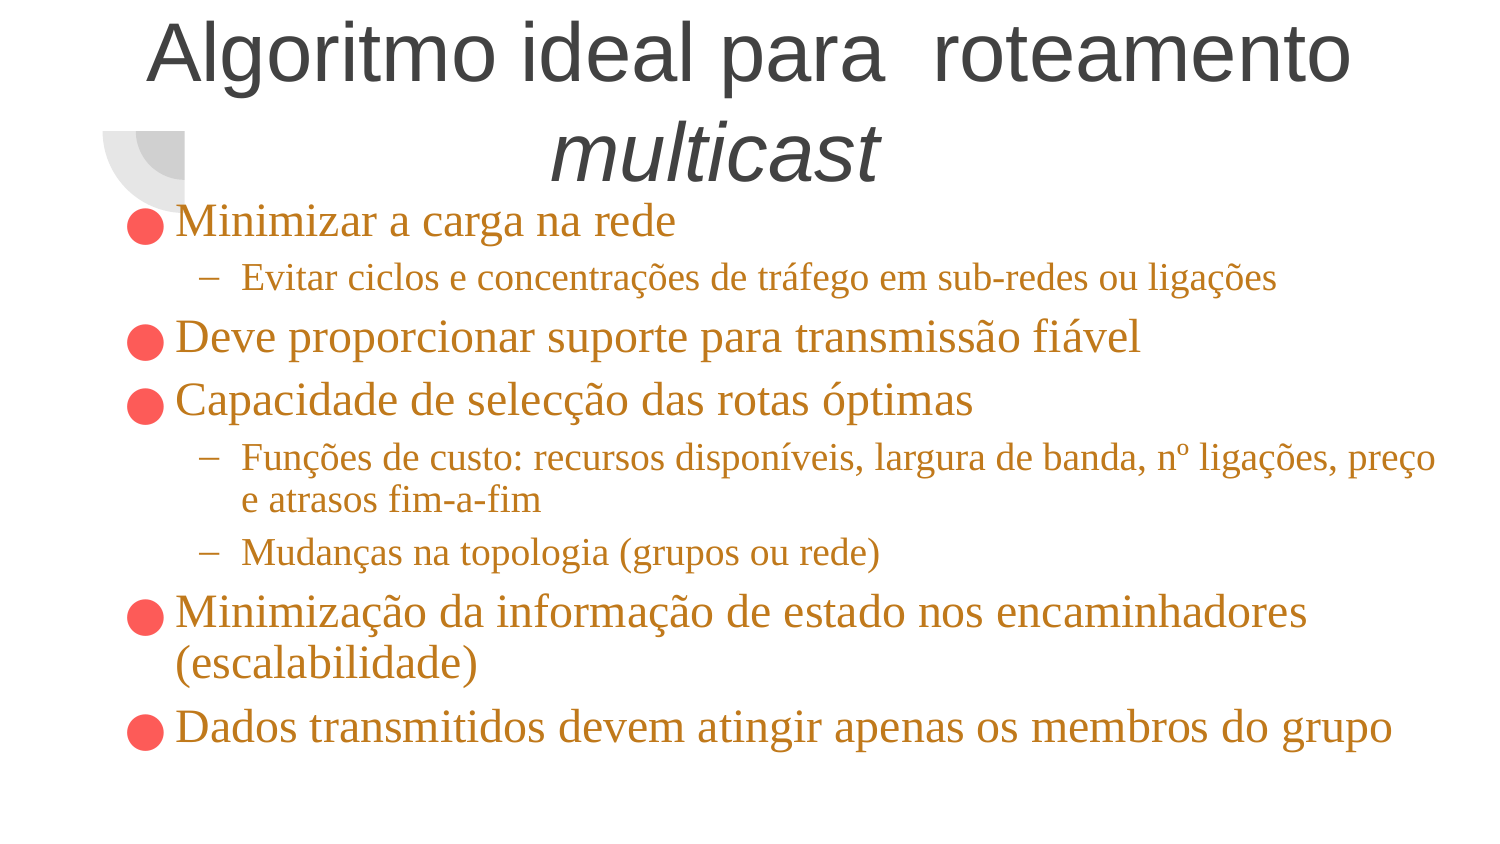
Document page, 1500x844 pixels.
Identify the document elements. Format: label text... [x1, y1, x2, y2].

list Minimizar a carga na rede Evitar ciclos e concentrações de tráfego em sub-redes ou ligações Deve proporcionar suporte para transmissão fiável Capacidade de selecção das rotas óptimas Funções de custo: recursos disponíveis, largura de banda, nº ligações, preço e atrasos fim-a-fim Mudanças na topologia (grupos ou rede) Minimização da informação de estado nos encaminhadores (escalabilidade) Dados transmitidos devem atingir apenas os membros do grupo [104, 187, 1462, 812]
title Algoritmo ideal para roteamento multicast [112, 28, 1388, 169]
